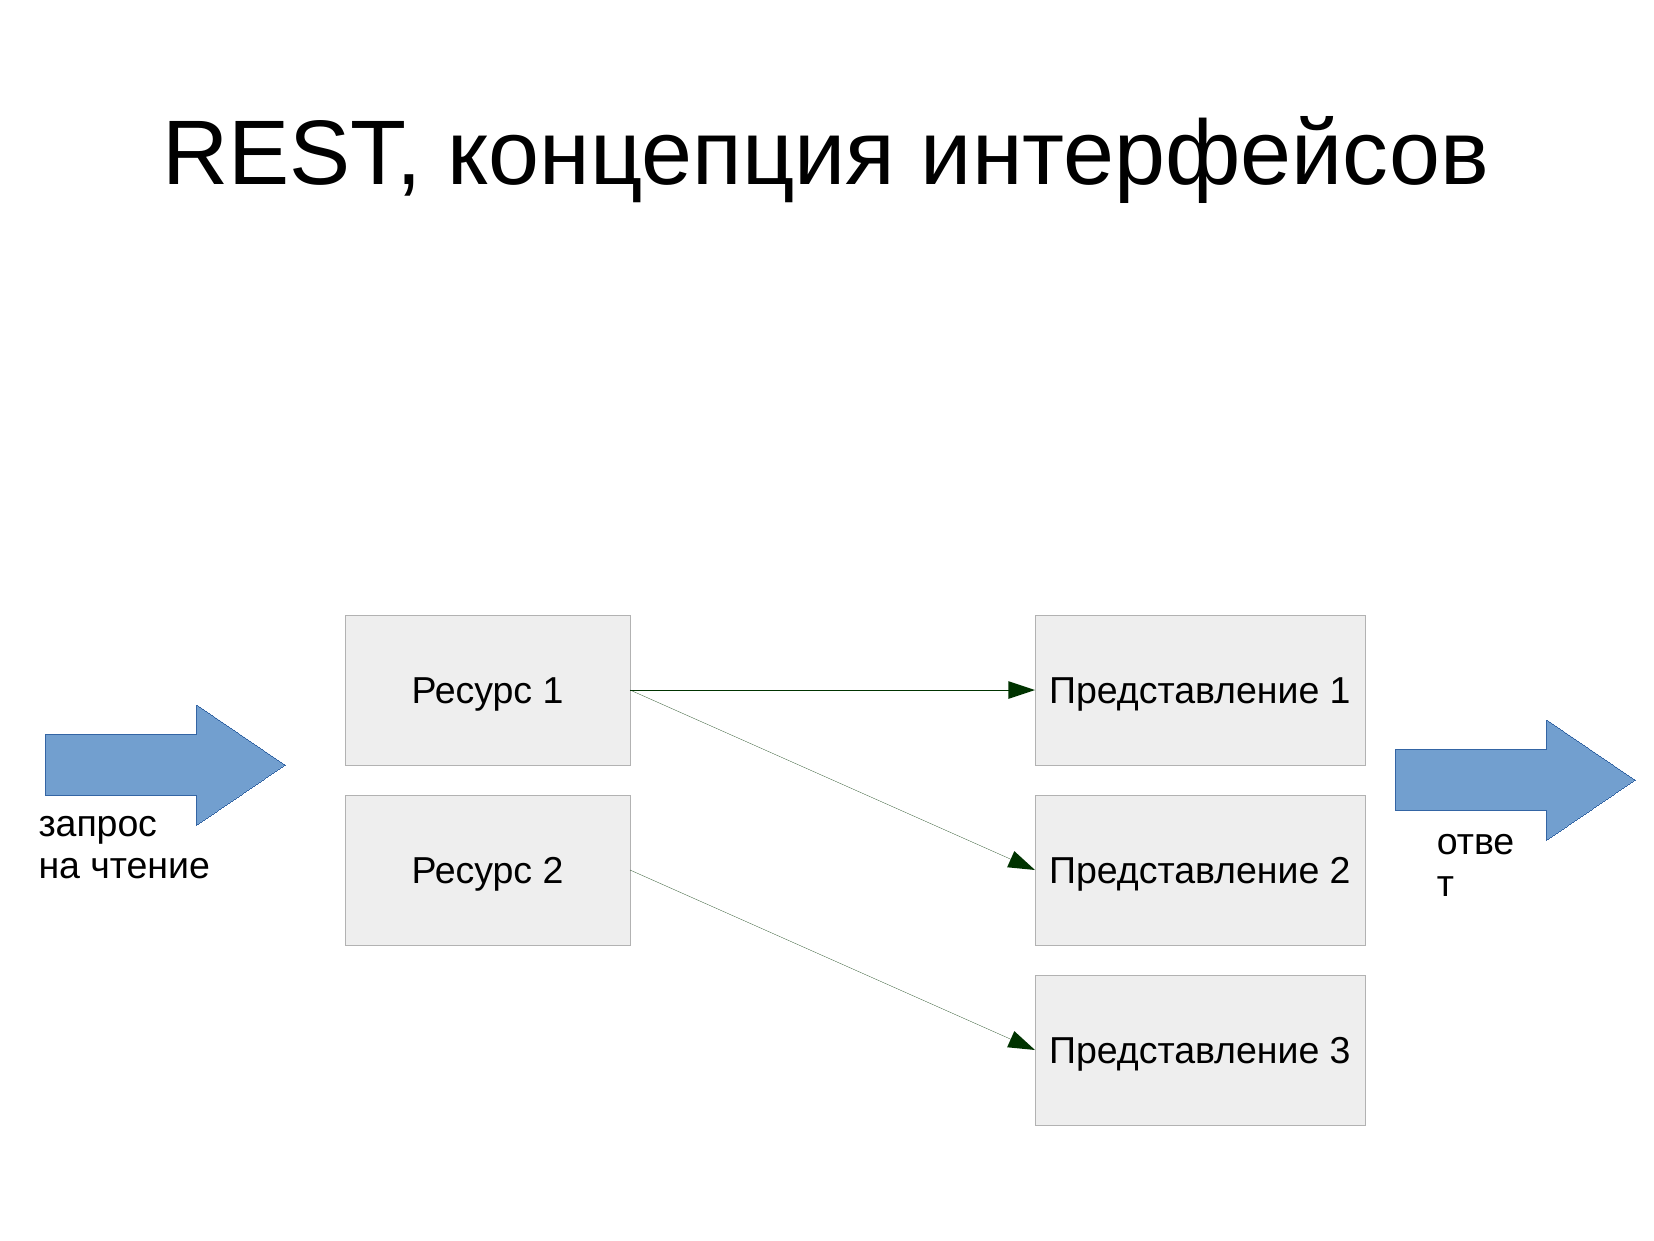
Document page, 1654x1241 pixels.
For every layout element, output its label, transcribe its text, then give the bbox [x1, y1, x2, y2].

text_box запрос на чтение [23, 795, 226, 894]
text_box [45, 705, 286, 806]
text_box Представление 3 [1035, 975, 1366, 1126]
text_box Представление 2 [1035, 795, 1366, 946]
text_box Ресурс 1 [345, 615, 631, 766]
text_box [1395, 720, 1636, 841]
text_box Представление 1 [1035, 615, 1366, 766]
text_box ответ [1422, 813, 1546, 871]
title REST, концепция интерфейсов [82, 49, 1571, 257]
text_box Ресурс 2 [345, 795, 631, 946]
